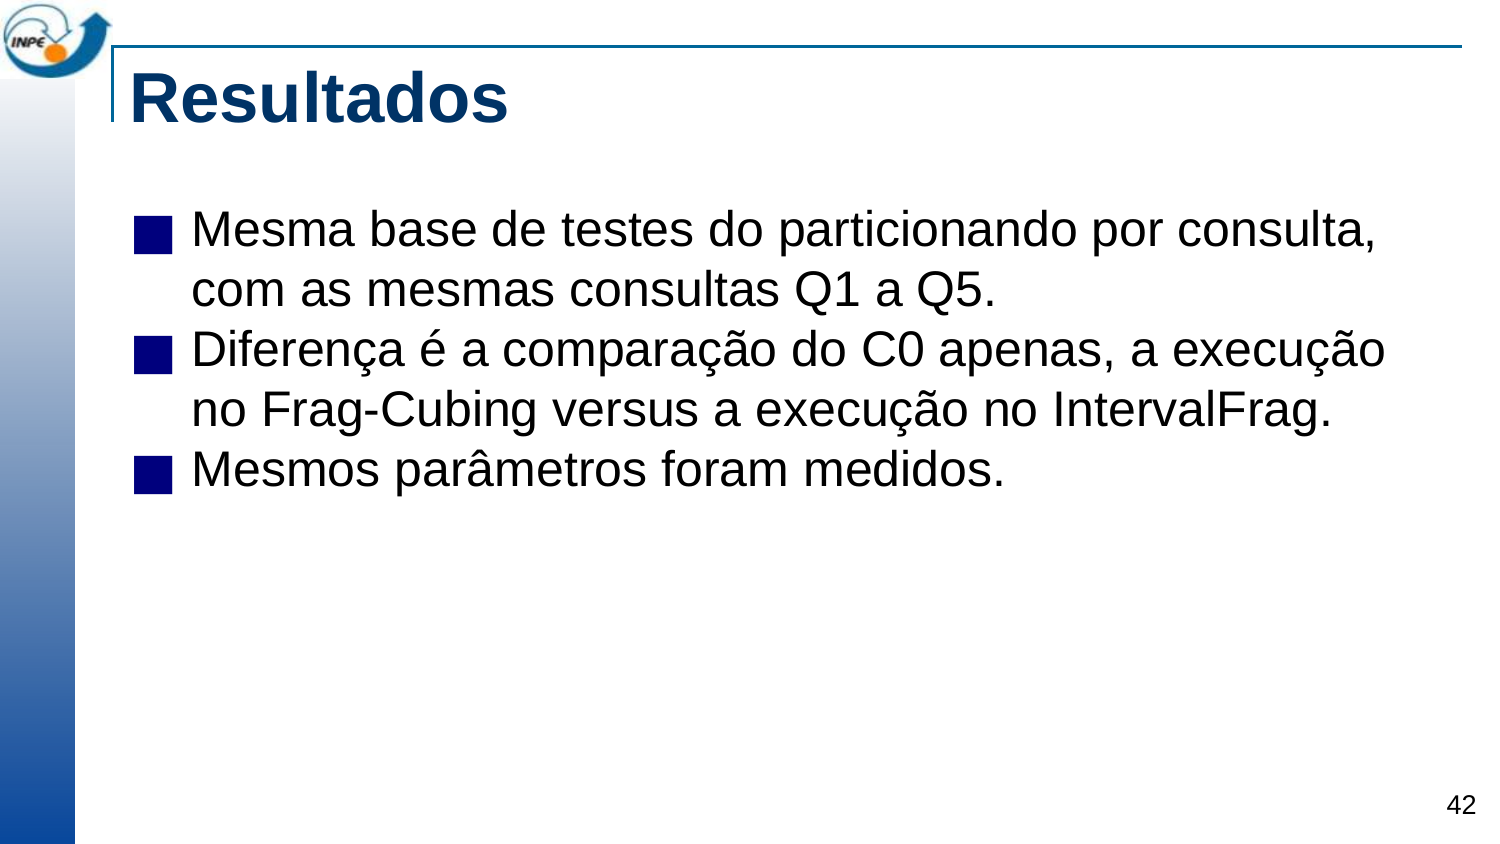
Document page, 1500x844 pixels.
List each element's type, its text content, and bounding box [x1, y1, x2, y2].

title Resultados [112, 46, 1450, 141]
slide_number <number> [1403, 779, 1494, 844]
picture [0, 0, 113, 79]
list Mesma base de testes do particionando por consulta, com as mesmas consultas Q1 a Q5. Diferença é a comparação do C0 apenas, a execução no Frag-Cubing versus a execução no IntervalFrag. Mesmos parâmetros foram medidos. [99, 187, 1450, 769]
